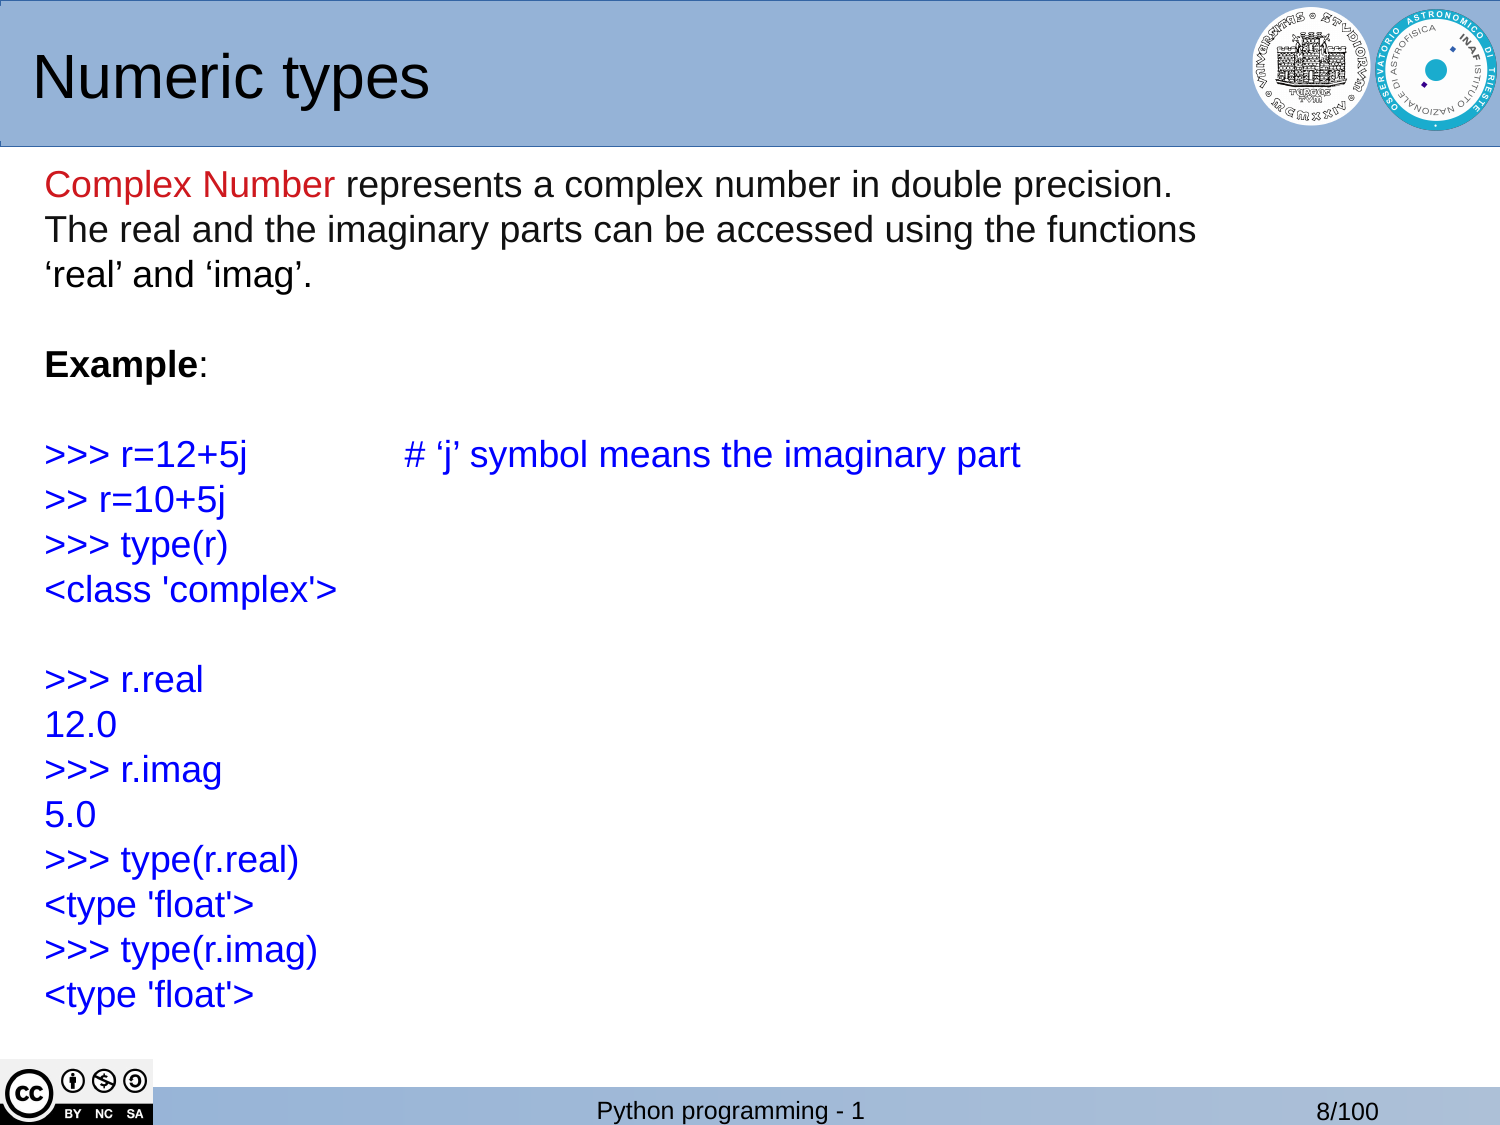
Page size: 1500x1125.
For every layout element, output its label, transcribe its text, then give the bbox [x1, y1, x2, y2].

list Complex Number represents a complex number in double precision. The real and the imaginary parts can be accessed using the functions ‘real’ and ‘imag’. Example: >>> r=12+5j # ‘j’ symbol means the imaginary part >> r=10+5j >>> type(r) <class 'complex'> >>> r.real 12.0 >>> r.imag 5.0 >>> type(r.real) <type 'float'> >>> type(r.imag) <type 'float'> [29, 152, 1500, 1065]
text_box Numeric types [0, 5, 1253, 141]
picture [0, 1059, 153, 1125]
picture [1253, 0, 1500, 152]
